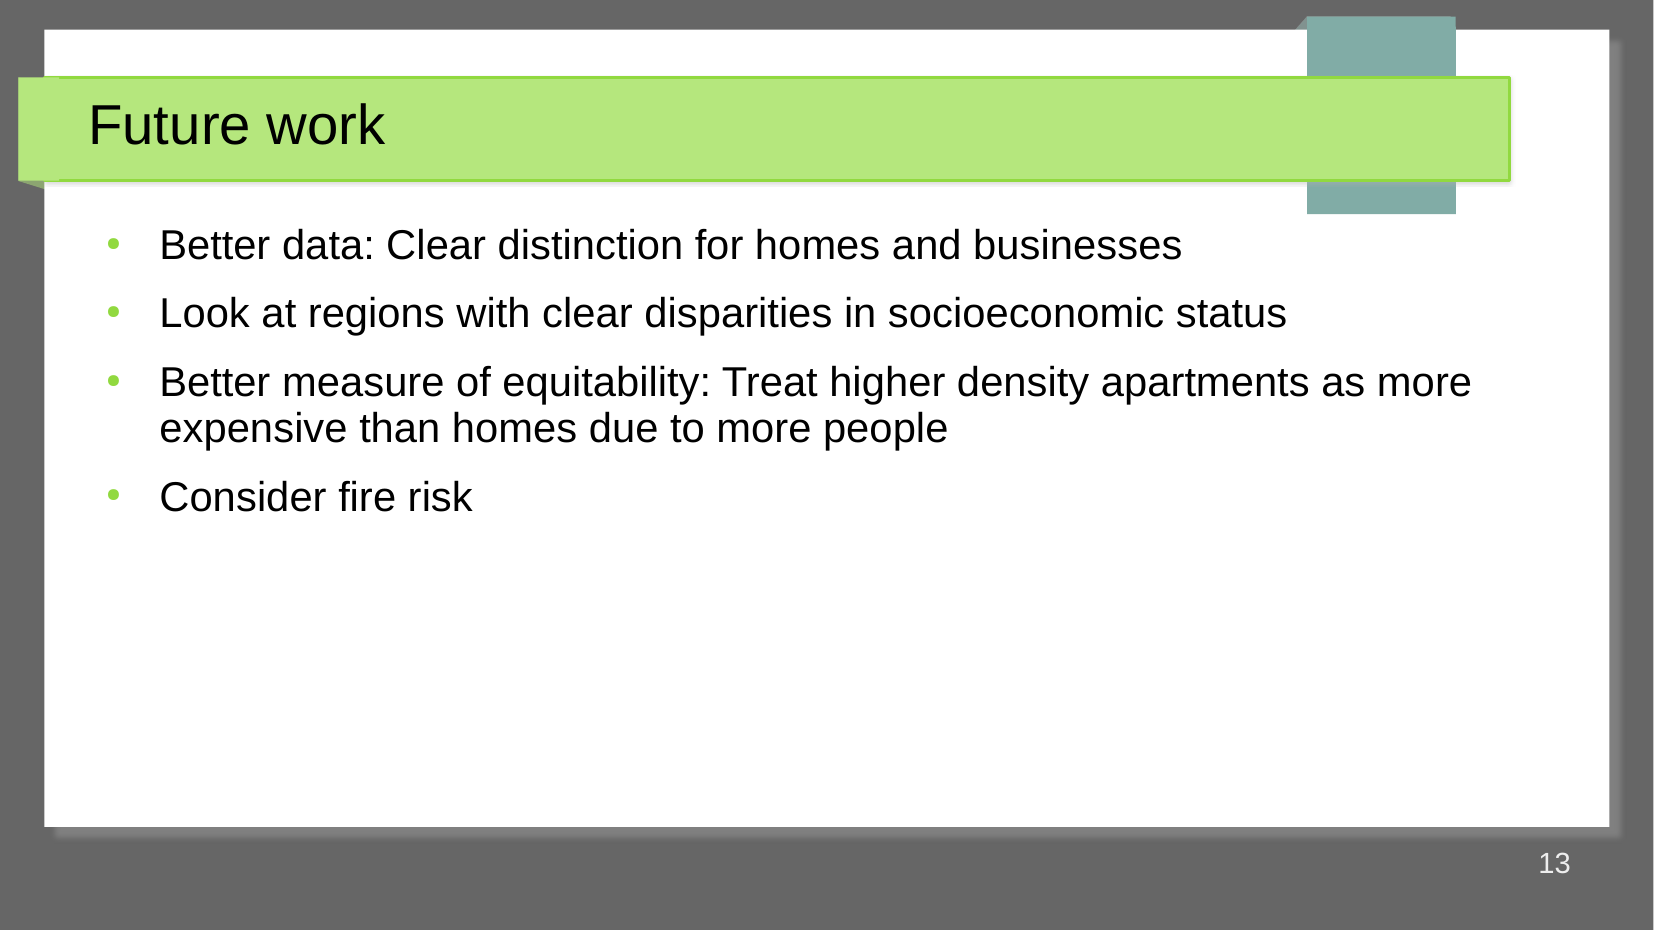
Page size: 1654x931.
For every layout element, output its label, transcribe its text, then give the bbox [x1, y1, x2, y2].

list Better data: Clear distinction for homes and businesses Look at regions with clear disparities in socioeconomic status Better measure of equitability: Treat higher density apartments as more expensive than homes due to more people Consider fire risk [88, 221, 1565, 813]
title Future work [88, 73, 1506, 178]
